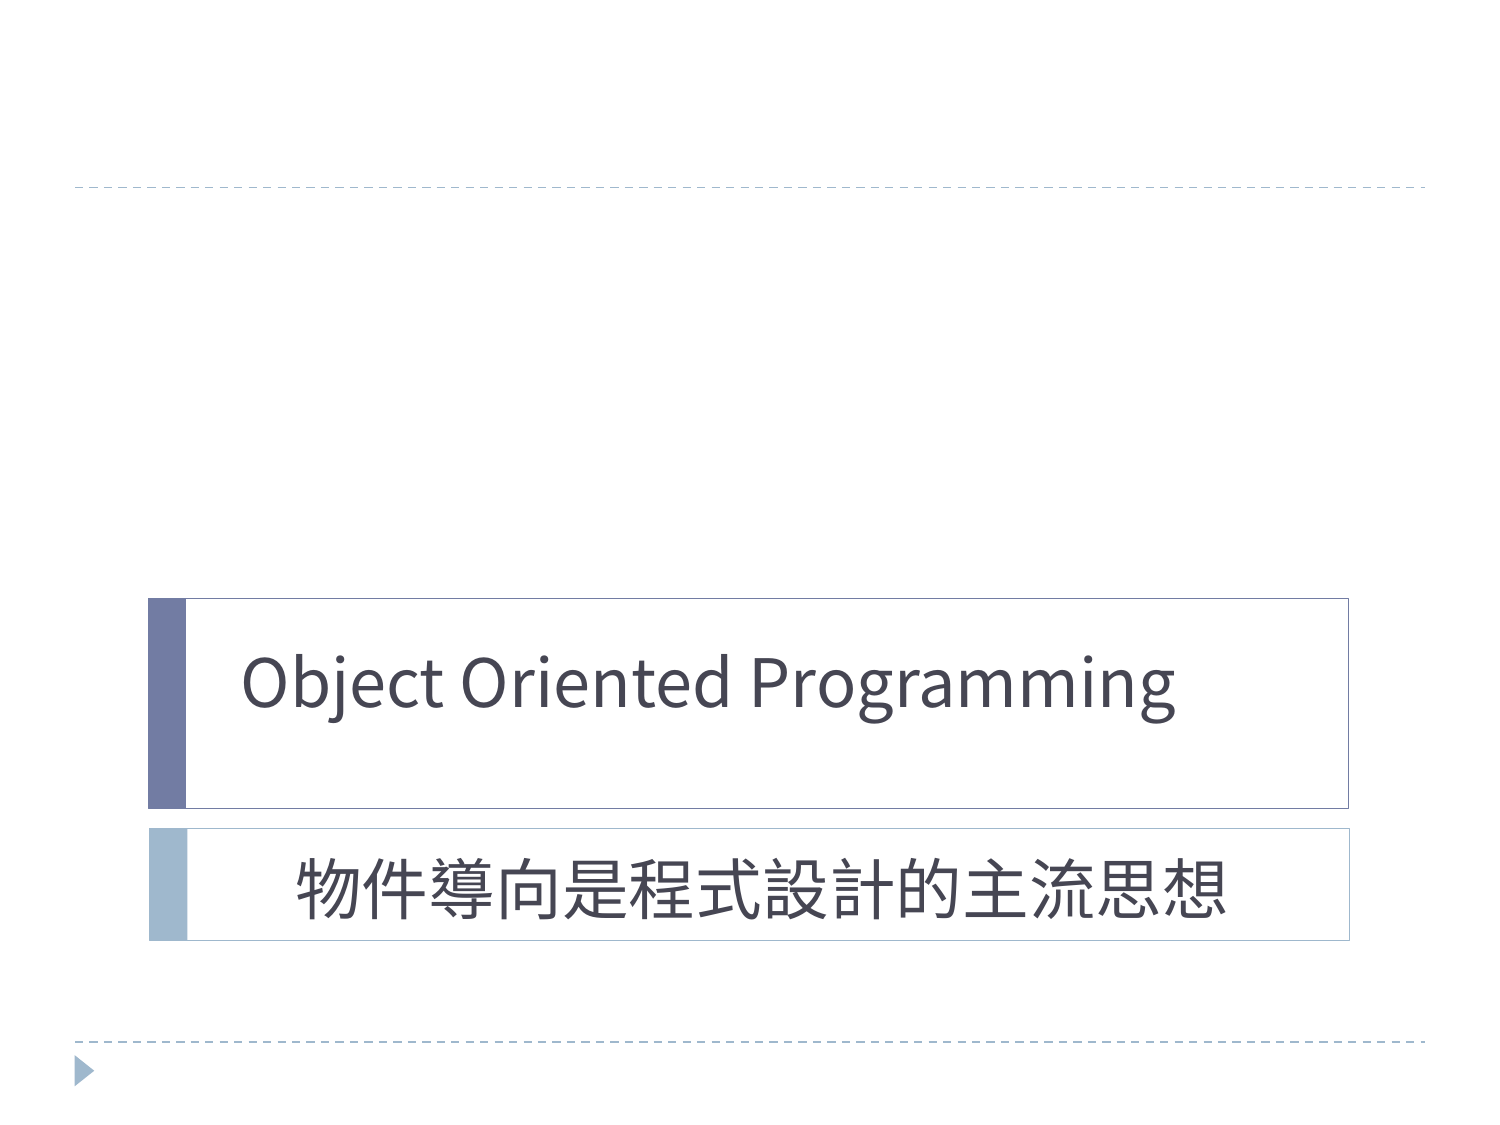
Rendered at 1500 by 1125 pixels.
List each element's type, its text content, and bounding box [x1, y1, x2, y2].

title Object Oriented Programming [194, 633, 1223, 811]
subtitle 物件導向是程式設計的主流思想 [200, 840, 1325, 929]
